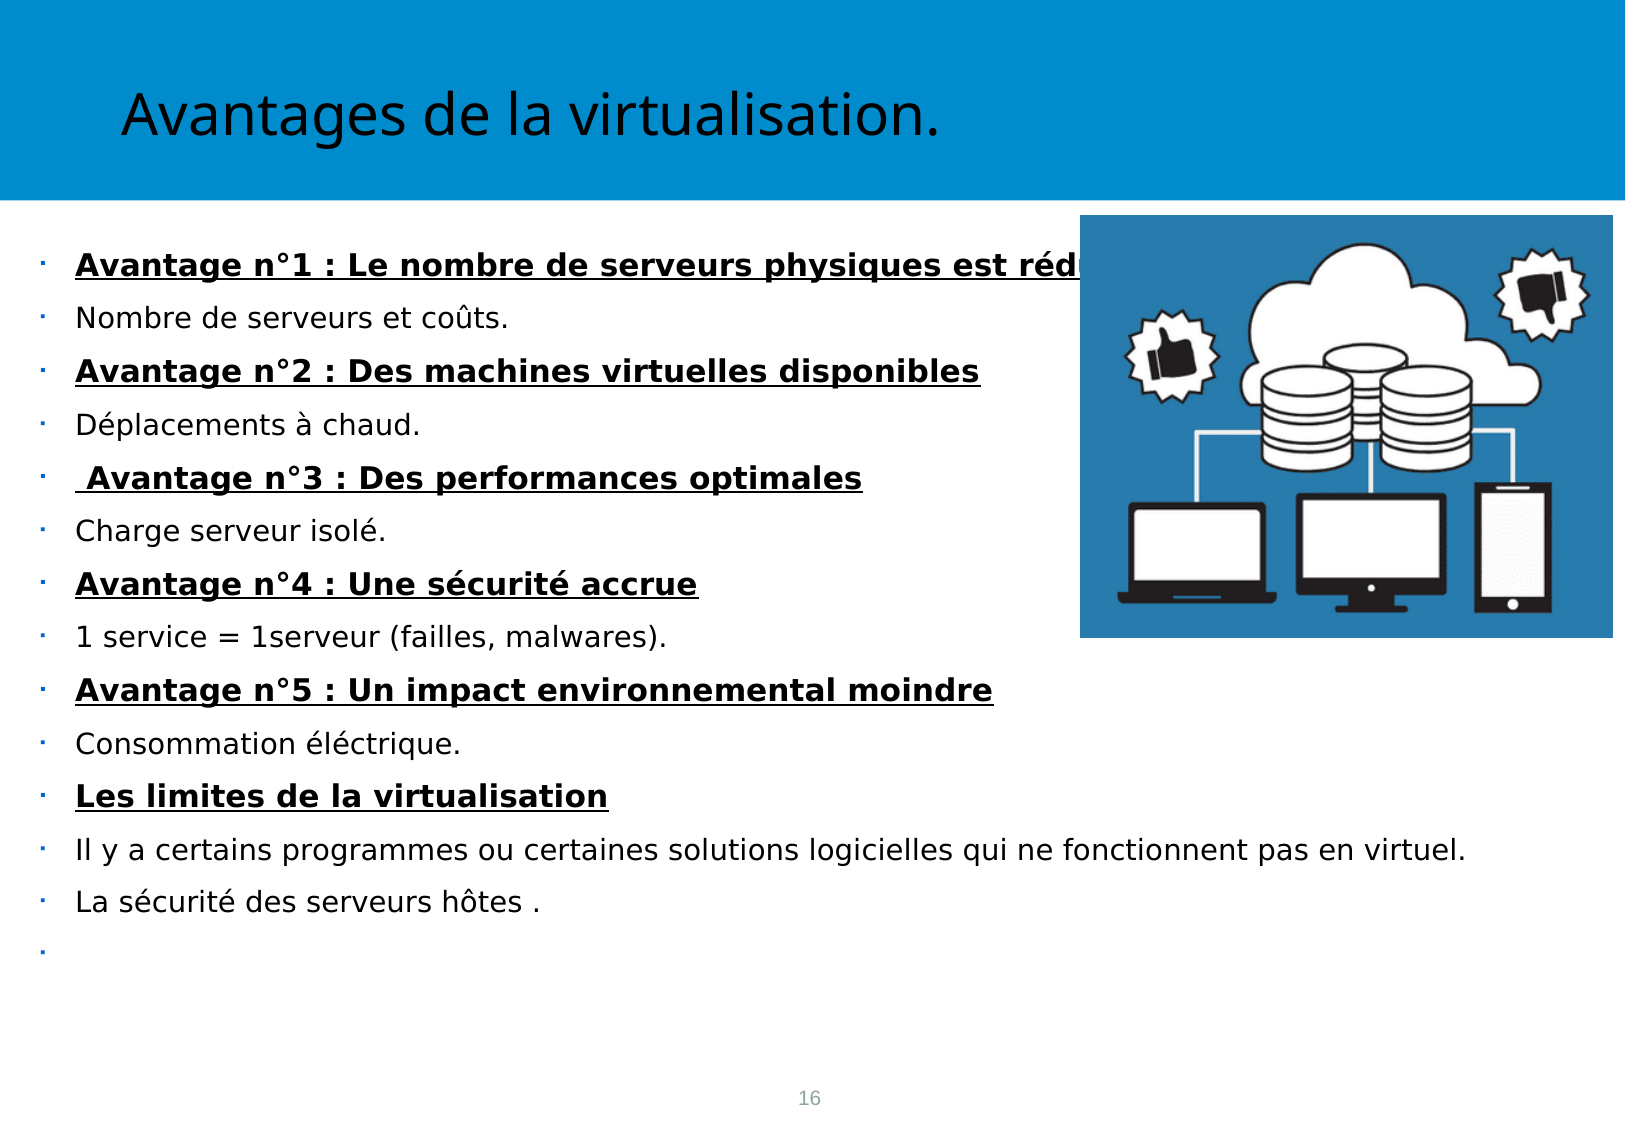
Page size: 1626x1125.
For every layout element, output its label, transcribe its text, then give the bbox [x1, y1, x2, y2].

picture [1080, 215, 1613, 638]
list Avantage n°1 : Le nombre de serveurs physiques est réduit Nombre de serveurs et coûts. Avantage n°2 : Des machines virtuelles disponibles Déplacements à chaud. Avantage n°3 : Des performances optimales Charge serveur isolé. Avantage n°4 : Une sécurité accrue 1 service = 1serveur (failles, malwares). Avantage n°5 : Un impact environnemental moindre Consommation éléctrique. Les limites de la virtualisation Il y a certains programmes ou certaines solutions logicielles qui ne fonctionnent pas en virtuel. La sécurité des serveurs hôtes . [37, 247, 1576, 1088]
title Avantages de la virtualisation. [121, 37, 1573, 188]
